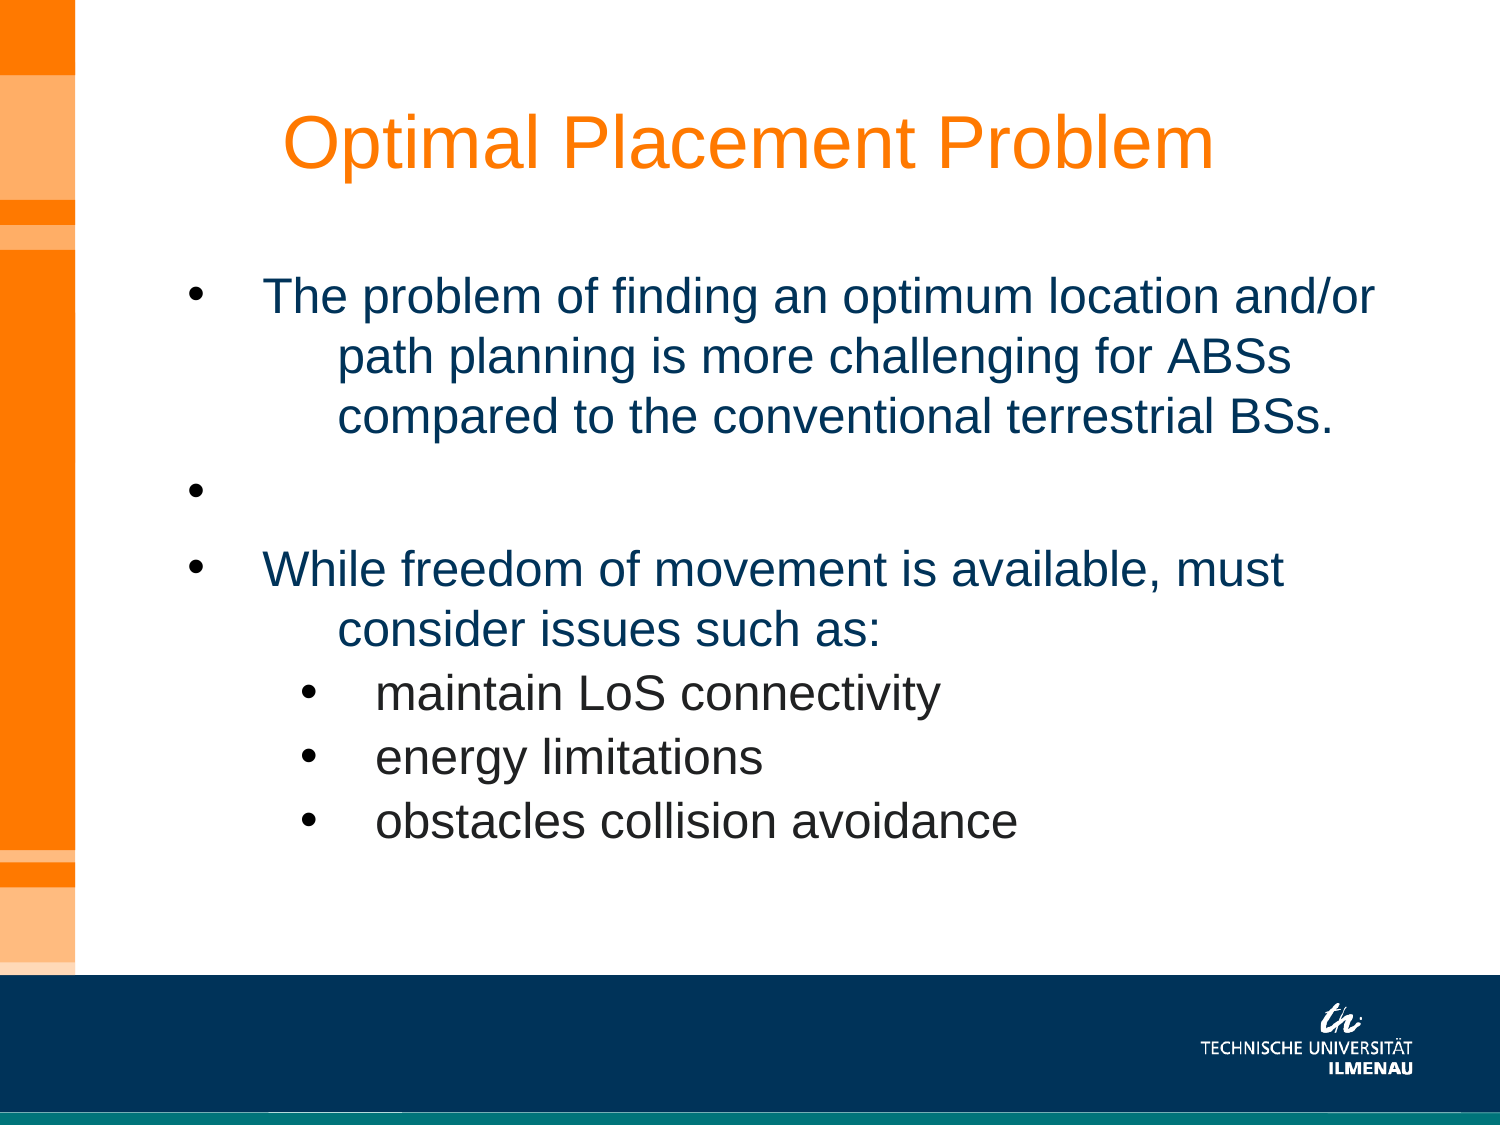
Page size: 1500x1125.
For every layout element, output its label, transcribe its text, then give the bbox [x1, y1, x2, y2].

title Optimal Placement Problem [74, 20, 1425, 257]
list The problem of finding an optimum location and/or path planning is more challenging for ABSs compared to the conventional terrestrial BSs. While freedom of movement is available, must consider issues such as: maintain LoS connectivity energy limitations obstacles collision avoidance [74, 263, 1425, 916]
